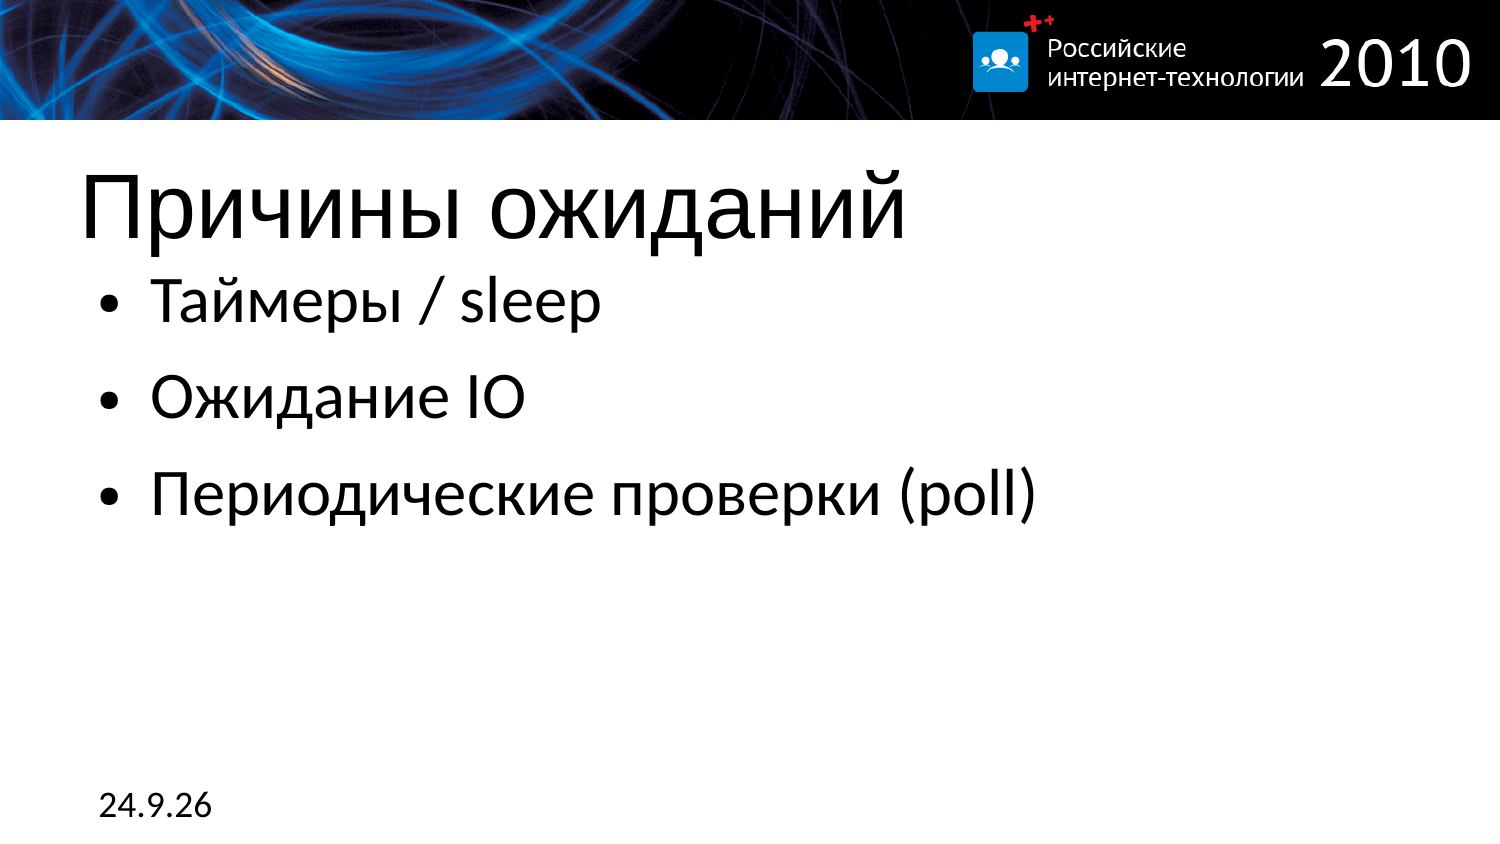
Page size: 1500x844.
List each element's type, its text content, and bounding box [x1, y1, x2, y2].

list Таймеры / sleep Ожидание IO Периодические проверки (poll) [79, 272, 1430, 750]
picture [0, 0, 1500, 120]
title Причины ожиданий [79, 149, 1430, 264]
